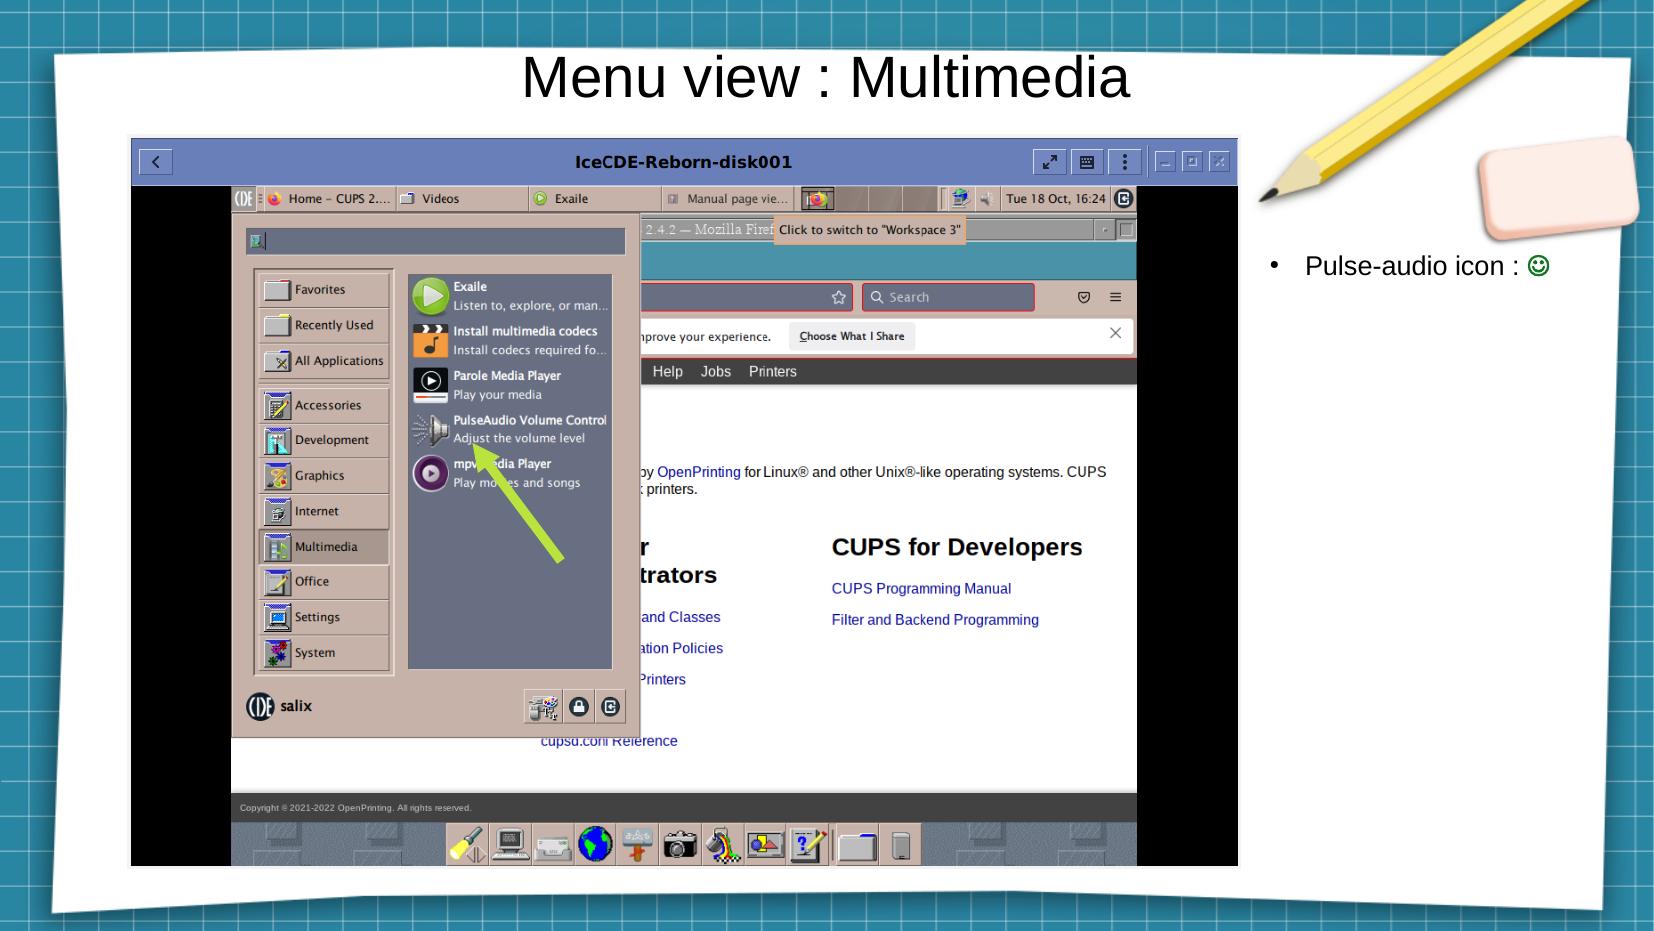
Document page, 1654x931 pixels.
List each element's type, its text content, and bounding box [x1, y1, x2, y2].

text_box Pulse-audio icon : ☺ [1254, 243, 1580, 621]
picture [0, 0, 1654, 931]
title Menu view : Multimedia [82, 37, 1571, 119]
